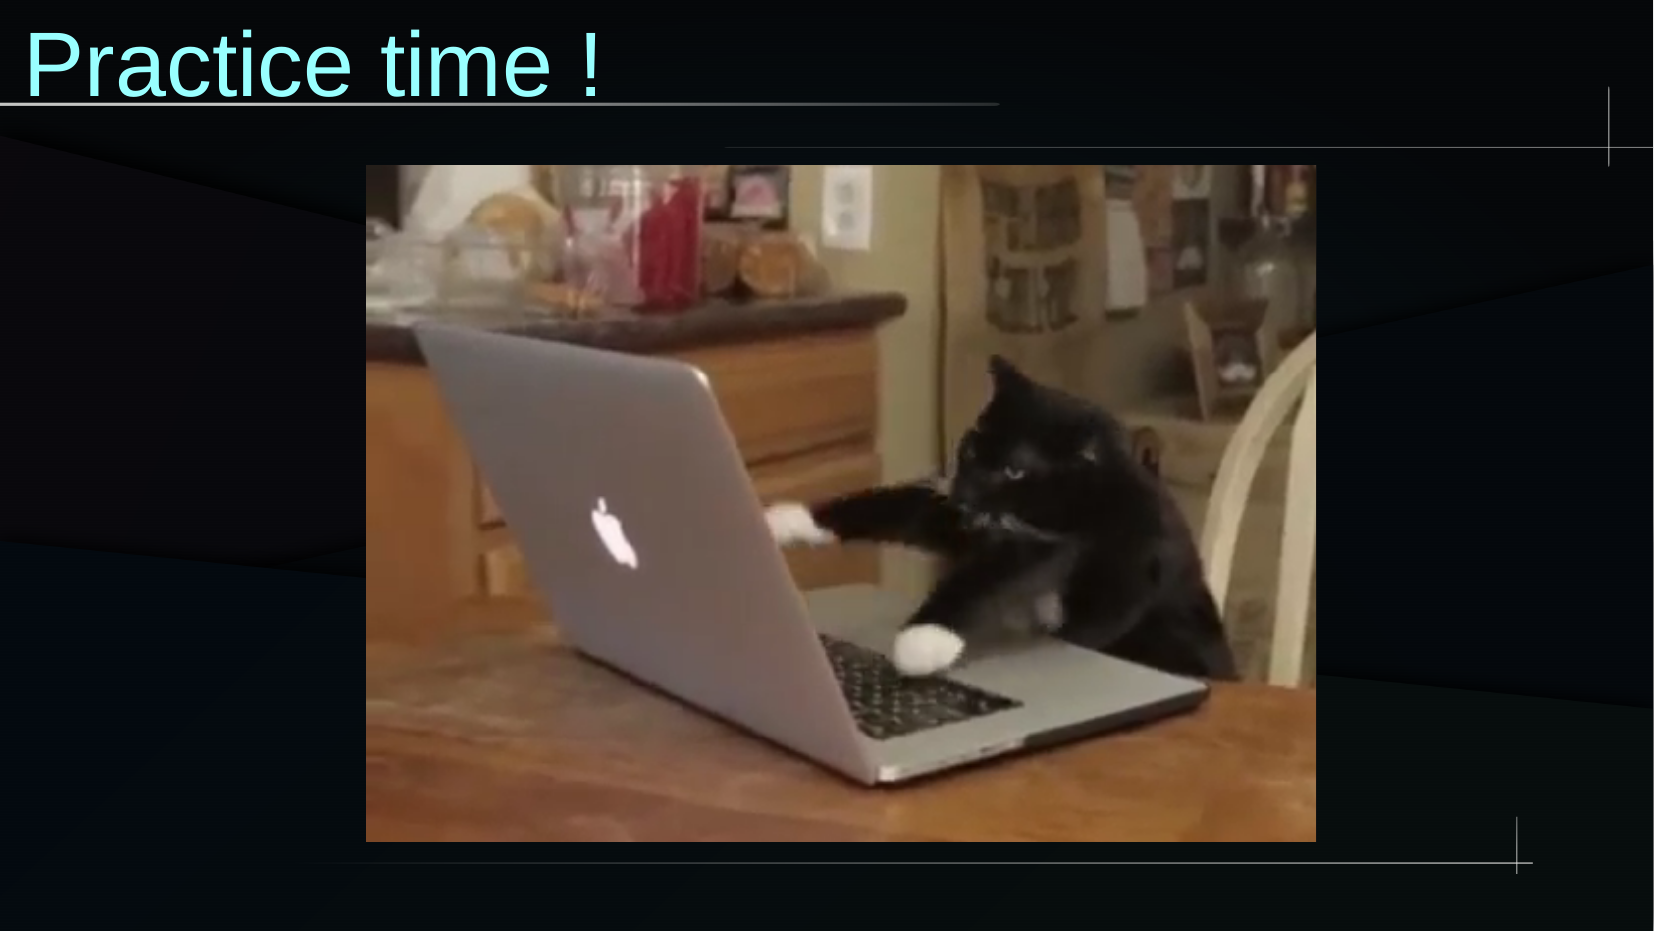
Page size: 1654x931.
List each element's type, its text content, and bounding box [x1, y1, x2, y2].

picture [0, 0, 1654, 931]
title Practice time ! [23, 11, 1589, 119]
